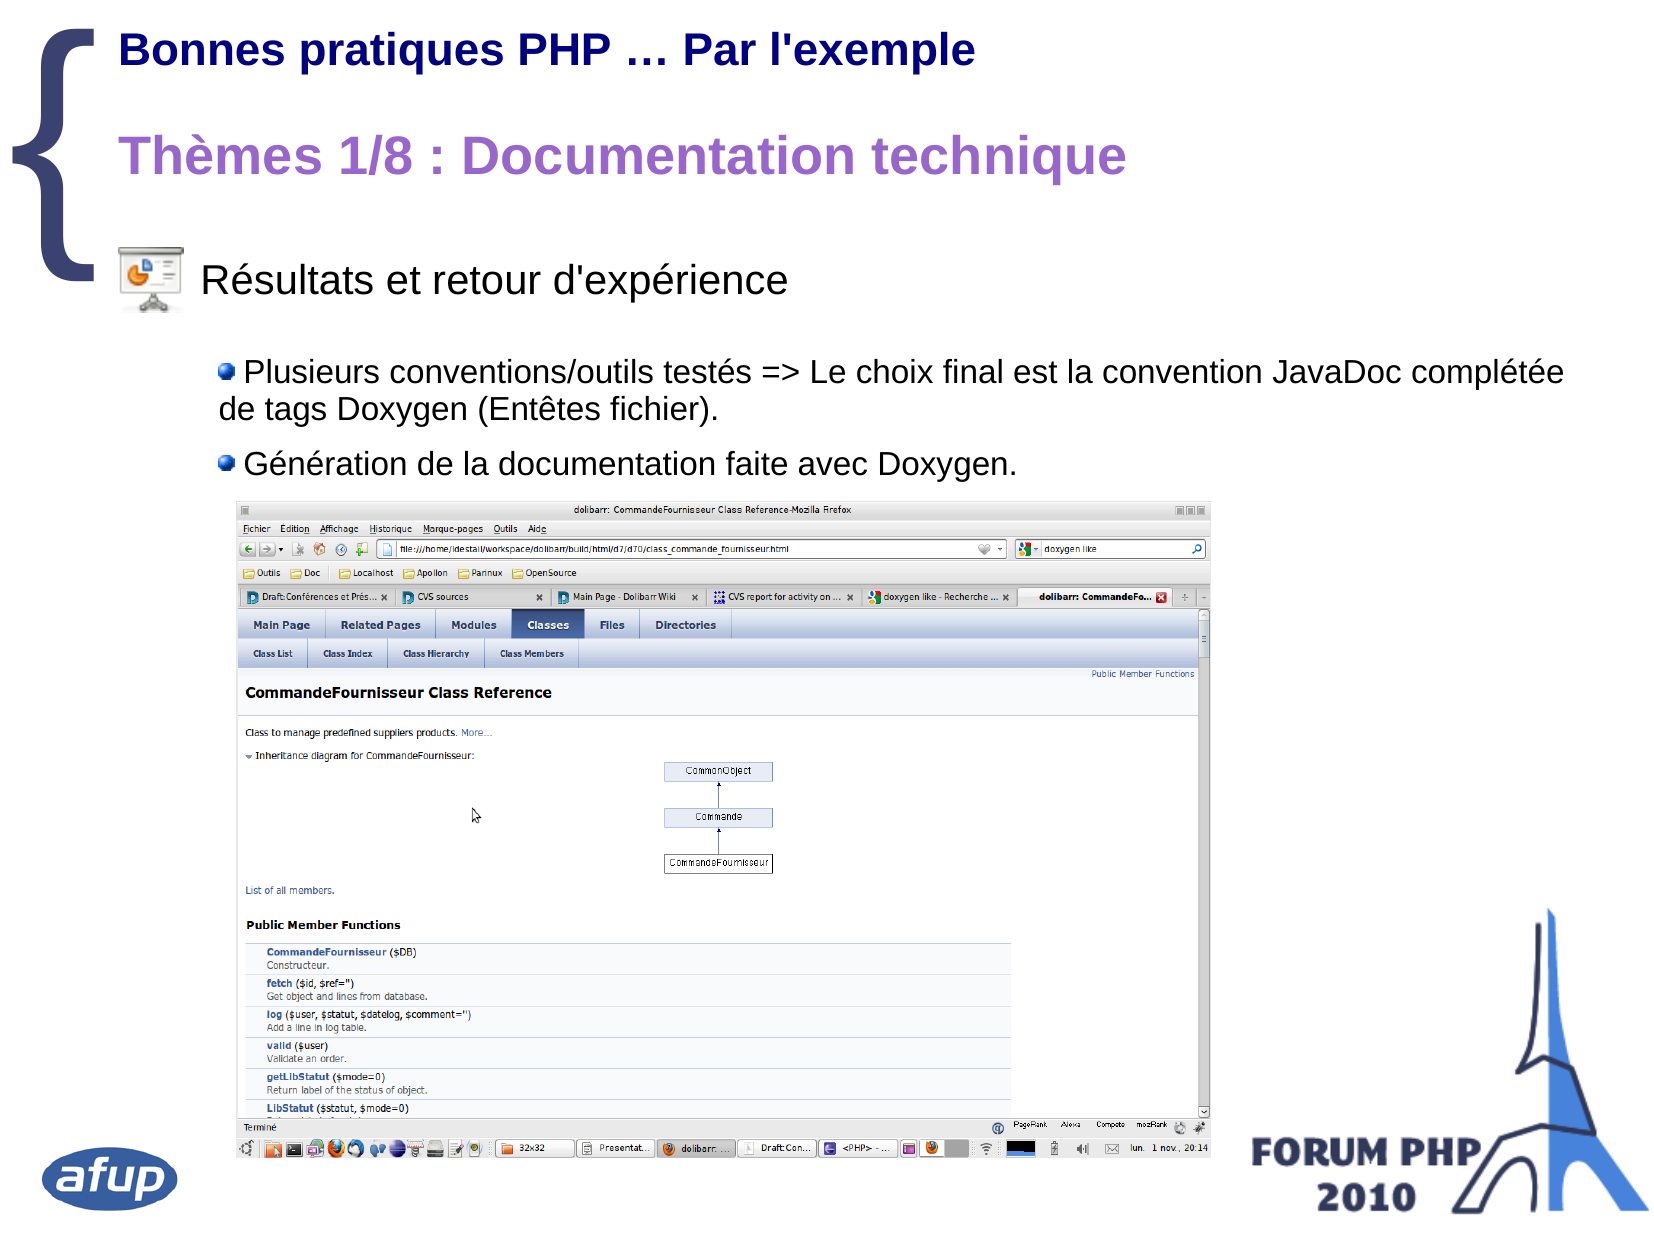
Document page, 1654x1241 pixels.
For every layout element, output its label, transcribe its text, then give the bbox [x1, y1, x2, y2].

title Bonnes pratiques PHP … Par l'exemple Thèmes 1/8 : Documentation technique [118, 9, 1541, 202]
picture [118, 247, 184, 313]
picture [1240, 872, 1650, 1241]
picture [236, 501, 1211, 1158]
text_box Plusieurs conventions/outils testés => Le choix final est la convention JavaDoc complétée de tags Doxygen (Entêtes fichier). Génération de la documentation faite avec Doxygen. [218, 308, 1571, 484]
subtitle Résultats et retour d'expérience [188, 206, 1624, 355]
picture [41, 1146, 178, 1211]
